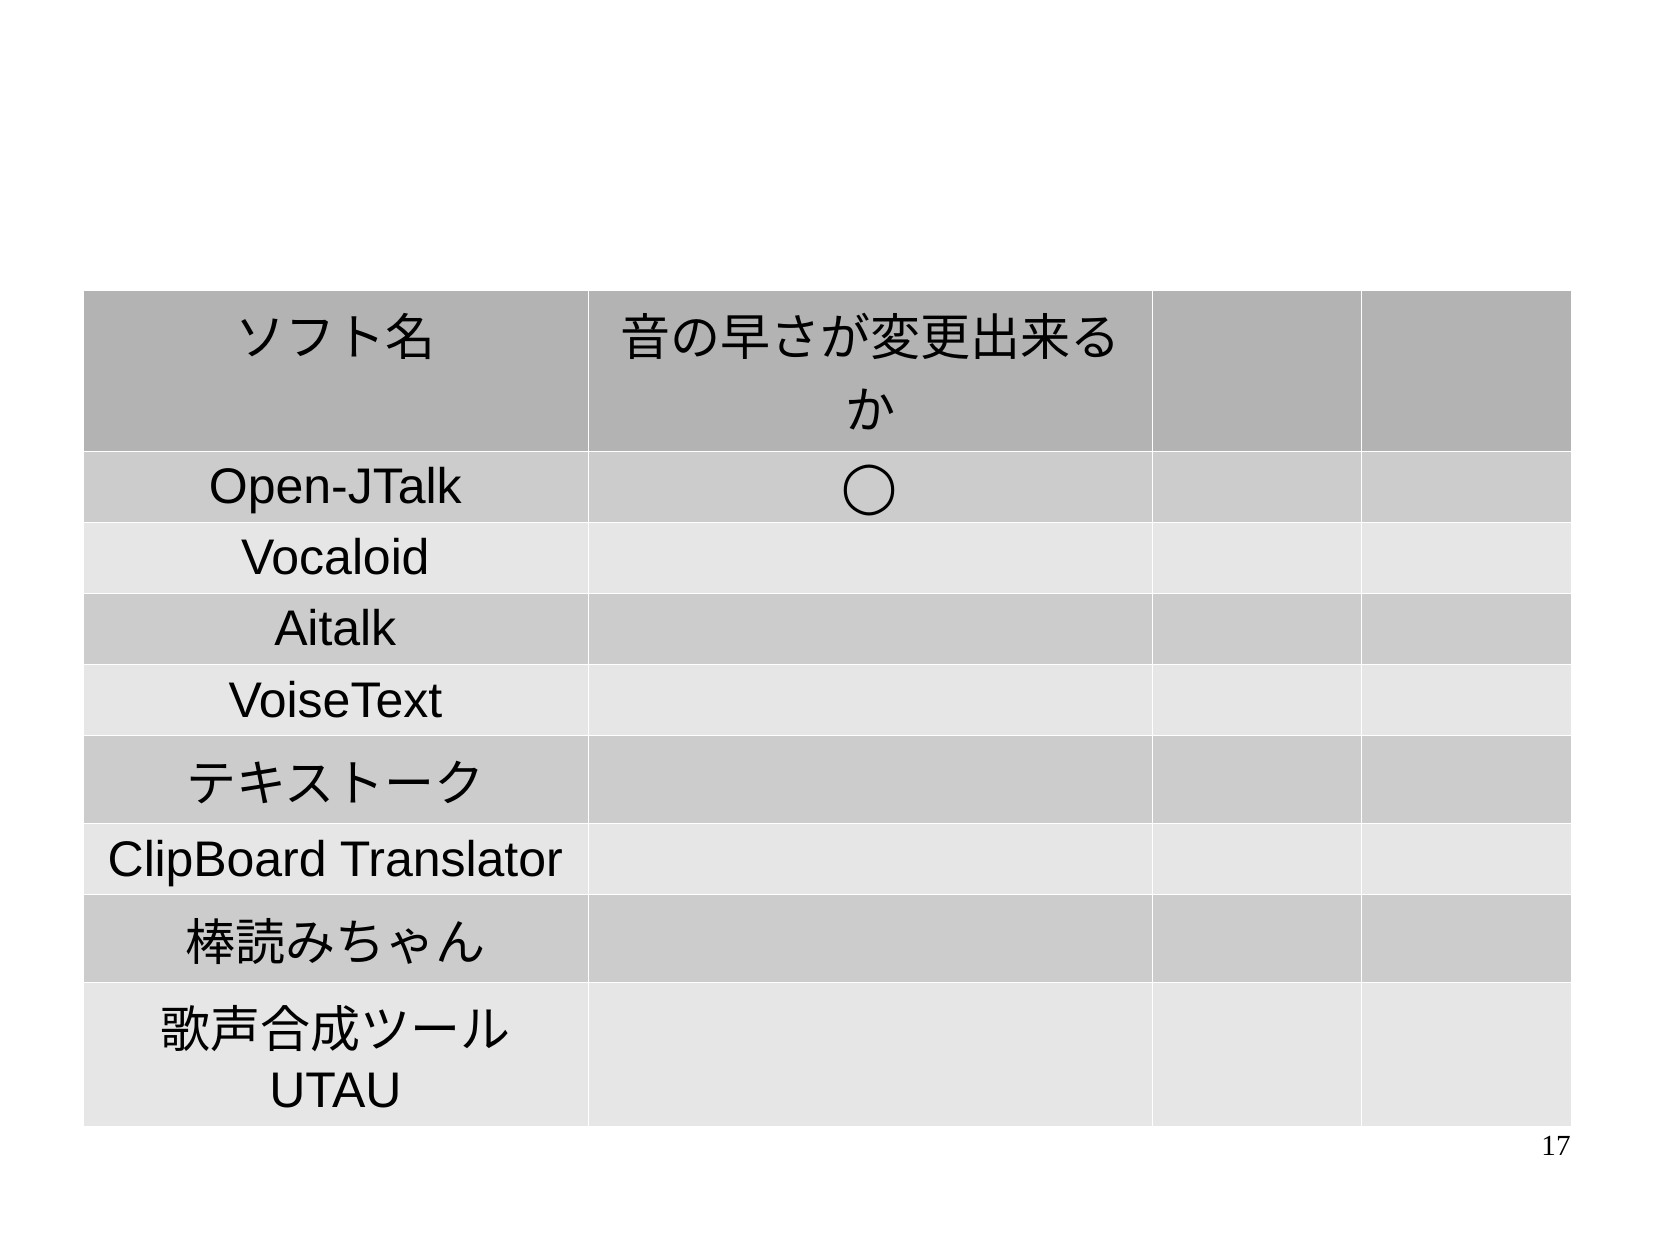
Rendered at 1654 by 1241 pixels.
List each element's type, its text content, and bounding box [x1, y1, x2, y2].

table_header ソフト名 [84, 291, 588, 451]
table_header [1362, 291, 1571, 451]
table_header [1153, 291, 1361, 451]
table_cell [589, 523, 1152, 593]
table_cell [1153, 983, 1361, 1126]
table_cell [589, 983, 1152, 1126]
table_cell [1362, 594, 1571, 664]
table_cell [1362, 895, 1571, 982]
table_cell [1153, 665, 1361, 735]
table_cell [1362, 983, 1571, 1126]
table_cell [589, 895, 1152, 982]
table_cell Aitalk [84, 594, 588, 664]
table_cell [1362, 523, 1571, 593]
table_cell [589, 736, 1152, 823]
table_cell ClipBoard Translator [84, 824, 588, 894]
table_cell 歌声合成ツールUTAU [84, 983, 588, 1126]
table_cell ◯ [589, 452, 1152, 522]
table_cell VoiseText [84, 665, 588, 735]
table_cell [1153, 452, 1361, 522]
table_cell テキストーク [84, 736, 588, 823]
table_cell [589, 665, 1152, 735]
table_cell [1153, 523, 1361, 593]
table_cell [589, 594, 1152, 664]
table_cell [1362, 452, 1571, 522]
table_cell Open-JTalk [84, 452, 588, 522]
table_cell [1153, 895, 1361, 982]
table_cell Vocaloid [84, 523, 588, 593]
table_cell [1153, 736, 1361, 823]
table_cell [1153, 824, 1361, 894]
table_cell [1362, 736, 1571, 823]
table_cell 棒読みちゃん [84, 895, 588, 982]
table_header 音の早さが変更出来るか [589, 291, 1152, 451]
table_cell [589, 824, 1152, 894]
table_cell [1362, 824, 1571, 894]
table_cell [1153, 594, 1361, 664]
table_cell [1362, 665, 1571, 735]
